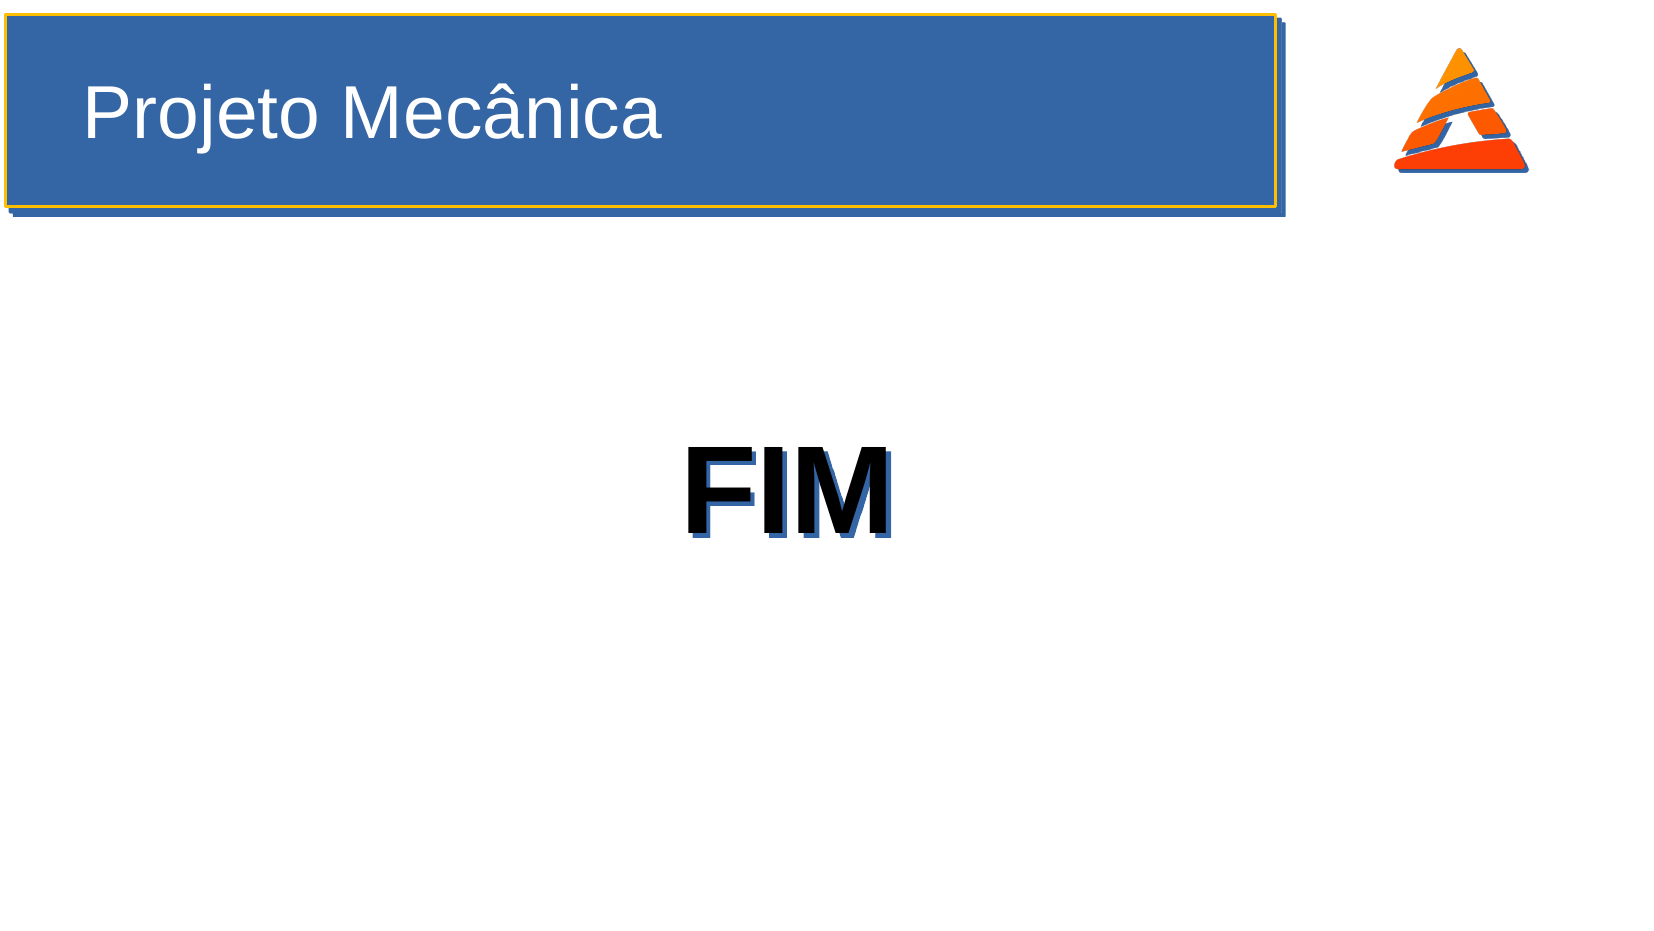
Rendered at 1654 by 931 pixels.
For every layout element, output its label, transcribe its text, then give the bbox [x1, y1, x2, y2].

text_box FIM [337, 412, 1238, 568]
title Projeto Mecânica [82, 35, 1235, 189]
picture [1312, 37, 1613, 188]
